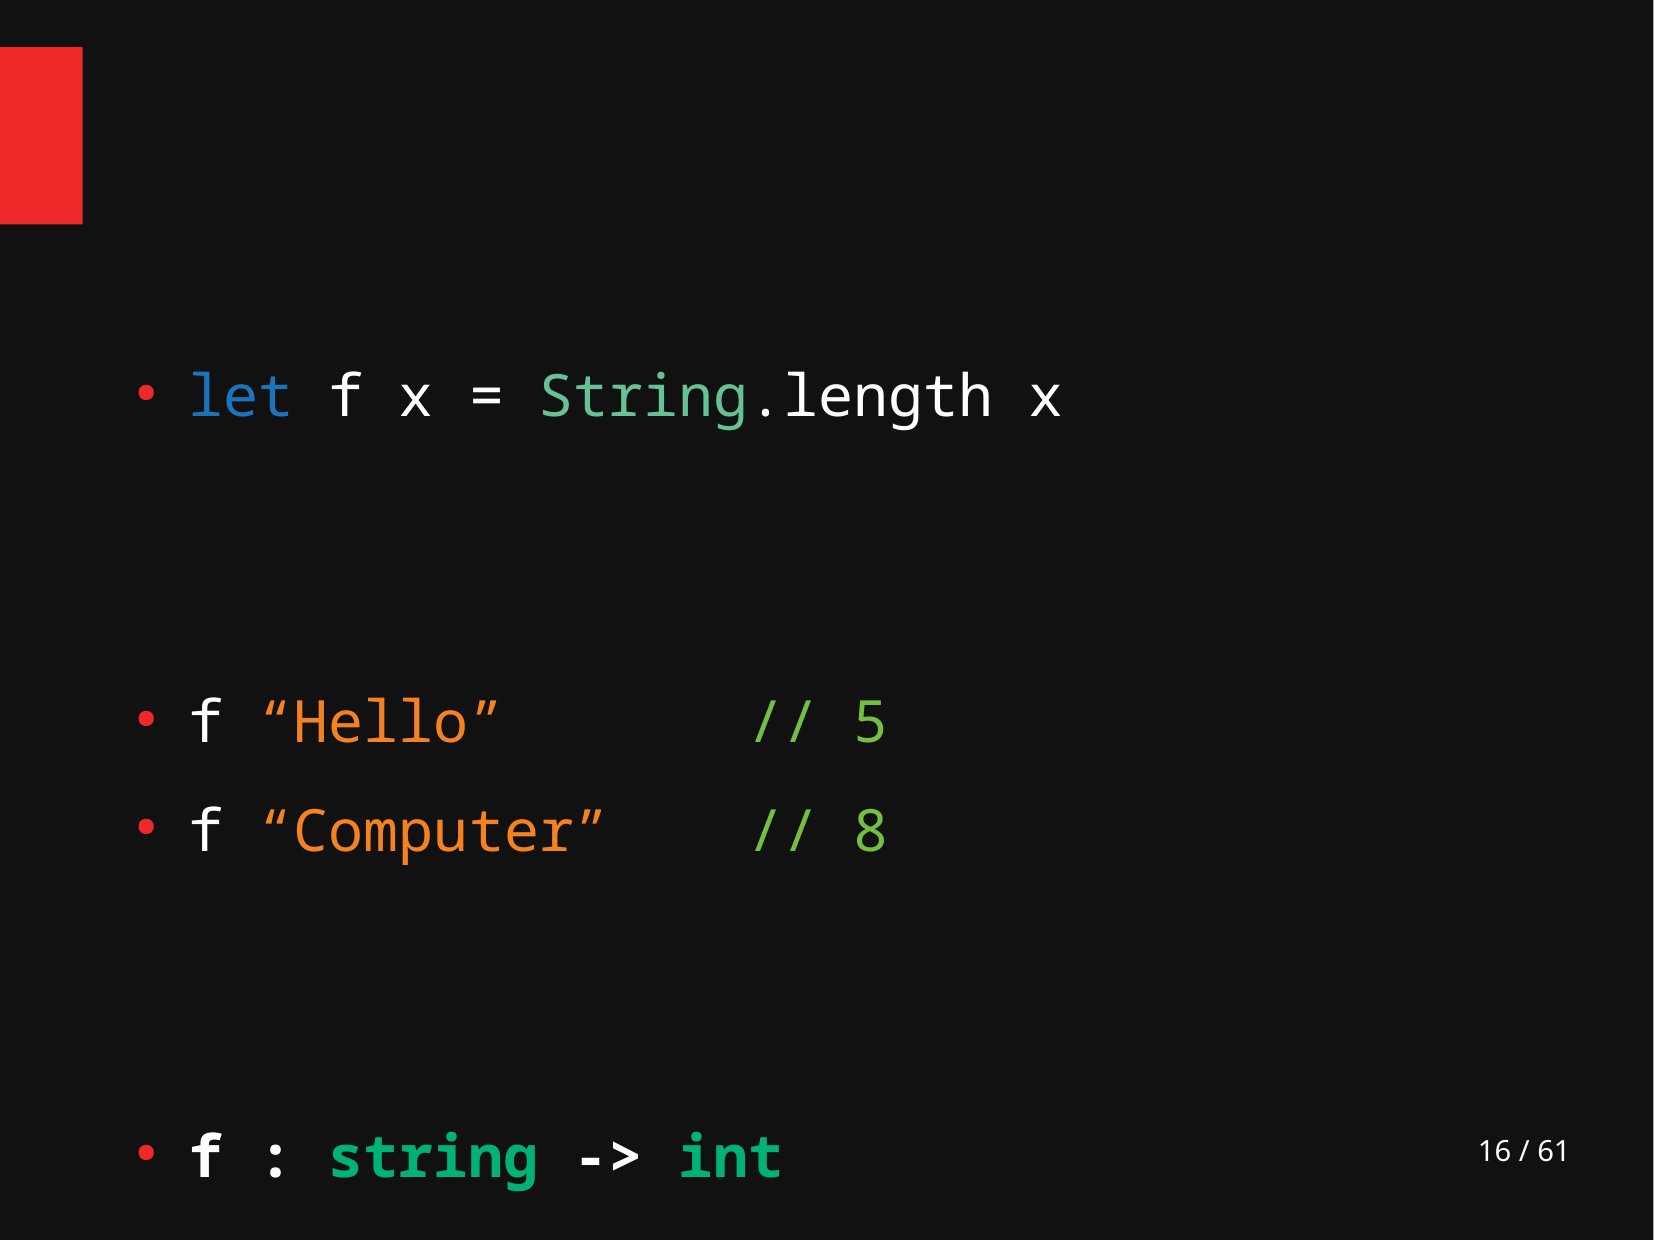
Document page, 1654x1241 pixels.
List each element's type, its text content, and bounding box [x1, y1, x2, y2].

list let f x = String.length x f “Hello” // 5 f “Computer” // 8 f : string -> int [118, 354, 1536, 1074]
